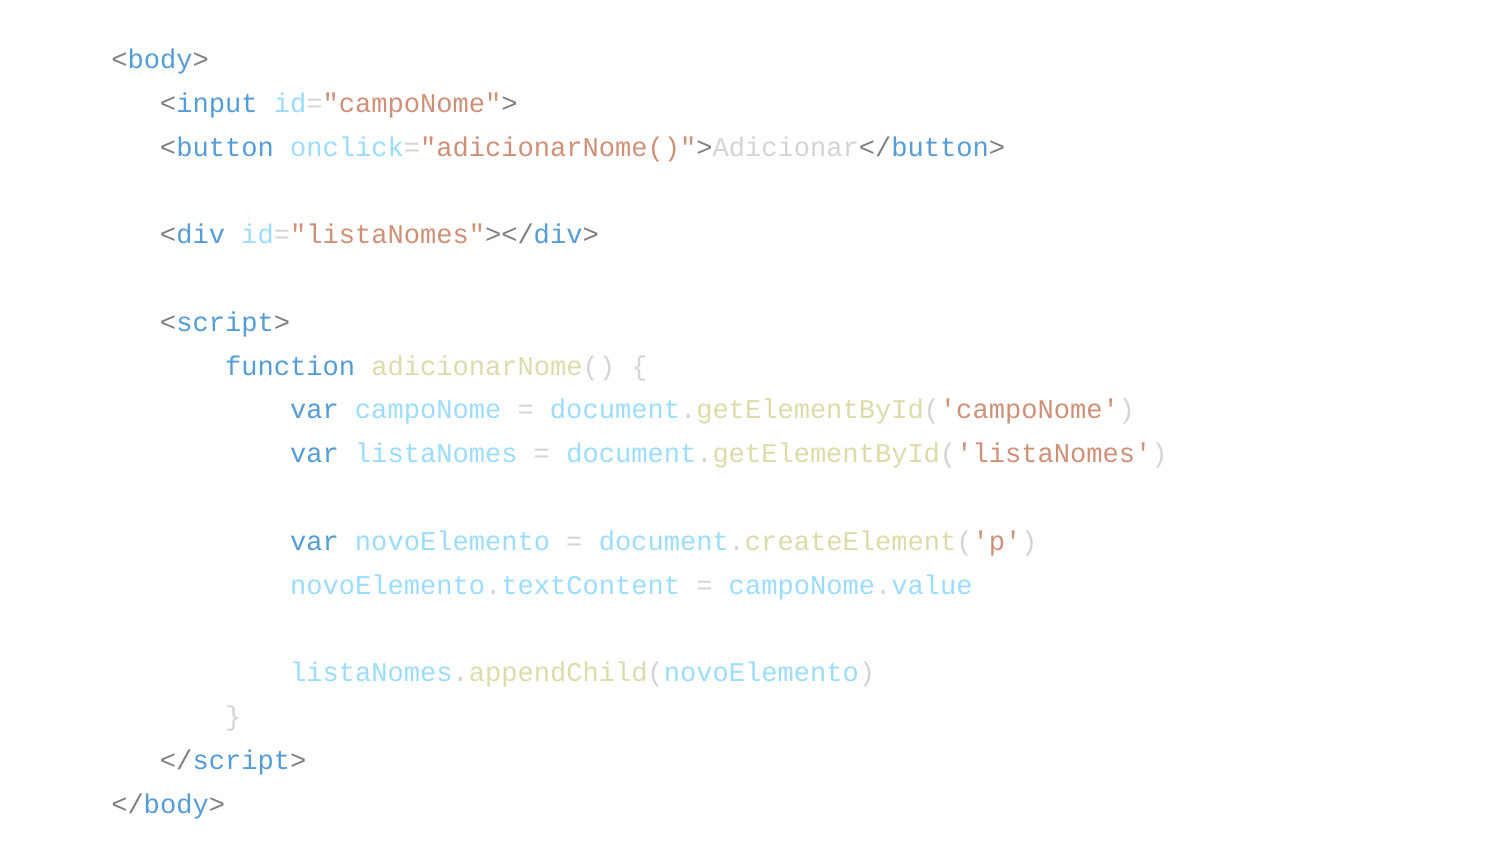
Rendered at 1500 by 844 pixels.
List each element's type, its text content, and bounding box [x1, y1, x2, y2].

list <body> <input id="campoNome"> <button onclick="adicionarNome()">Adicionar</button> <div id="listaNomes"></div> <script> function adicionarNome() { var campoNome = document.getElementById('campoNome') var listaNomes = document.getElementById('listaNomes') var novoElemento = document.createElement('p') novoElemento.textContent = campoNome.value listaNomes.appendChild(novoElemento) } </script> </body> [96, 15, 1470, 758]
